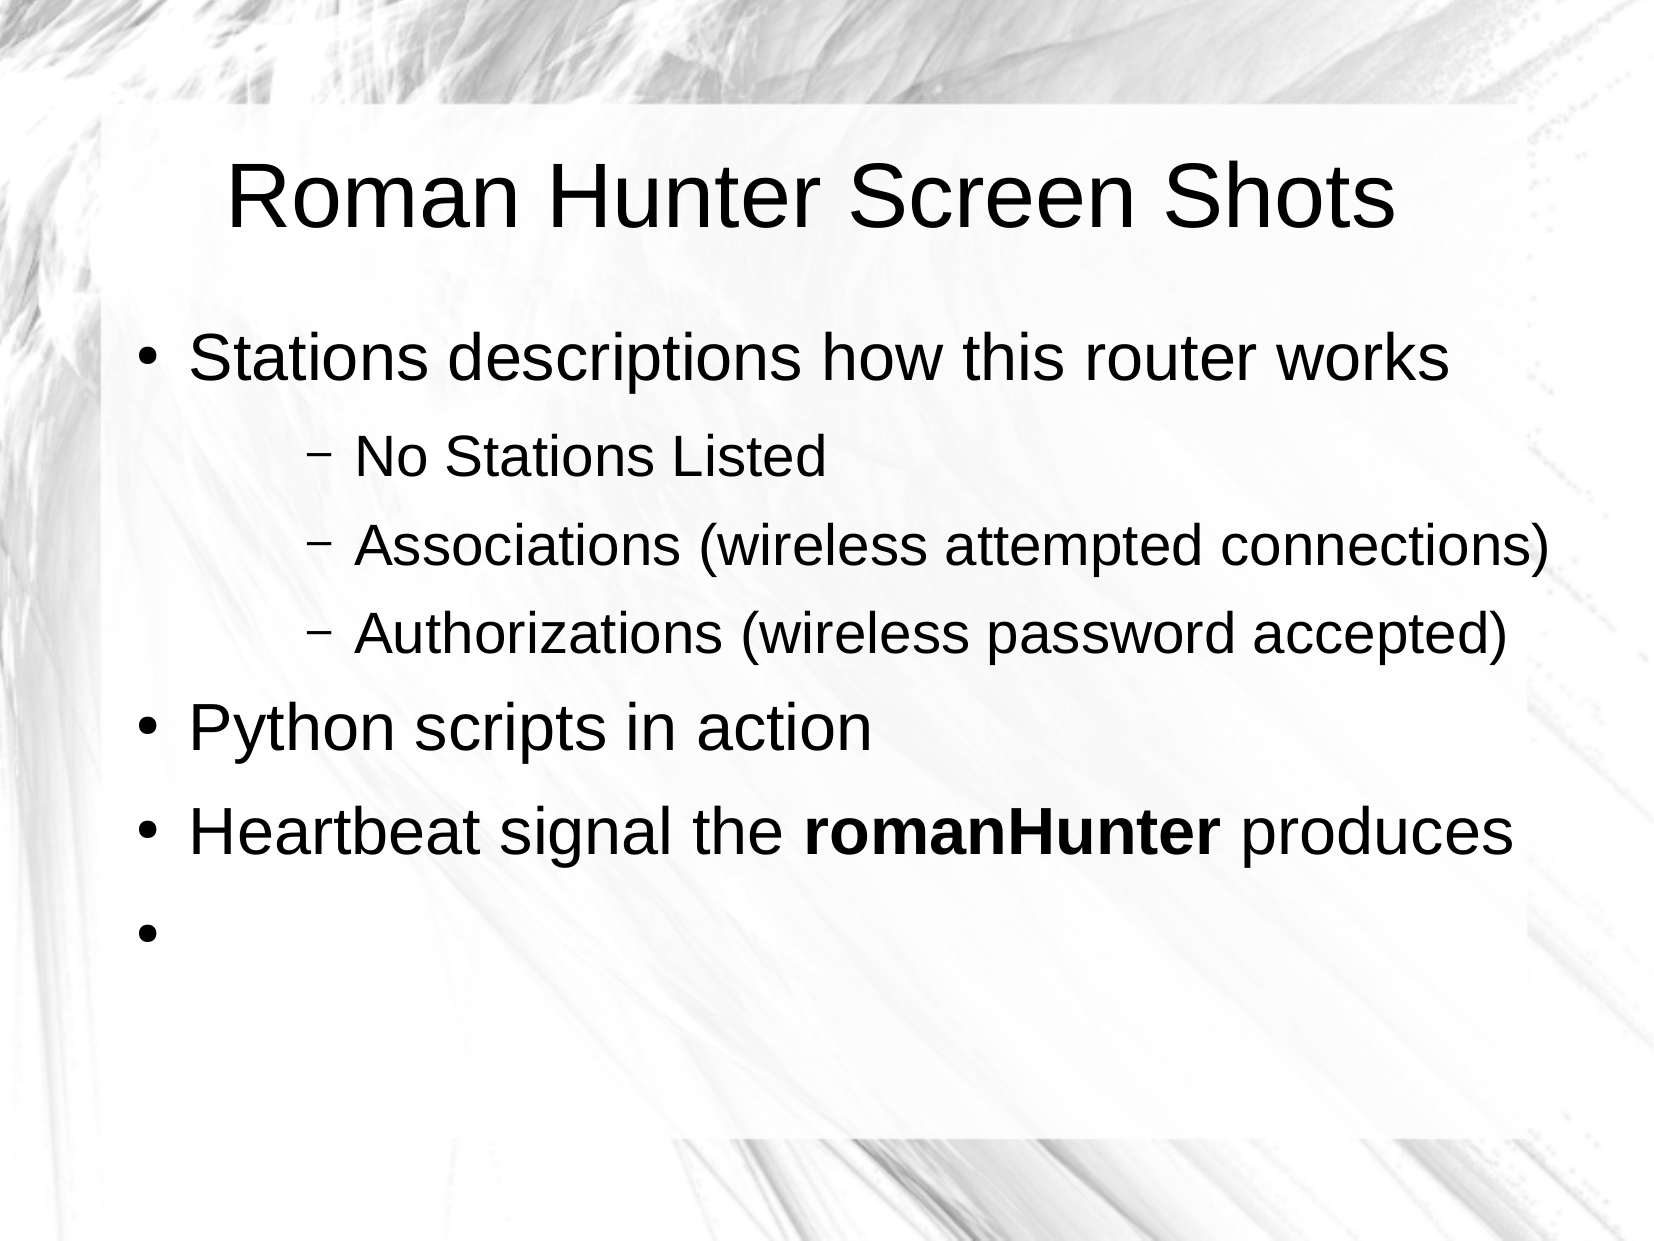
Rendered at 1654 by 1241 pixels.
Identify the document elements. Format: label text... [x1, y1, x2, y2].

list Stations descriptions how this router works No Stations Listed Associations (wireless attempted connections) Authorizations (wireless password accepted) Python scripts in action Heartbeat signal the romanHunter produces [118, 319, 1571, 973]
title Roman Hunter Screen Shots [118, 112, 1506, 281]
picture [0, 0, 1654, 1241]
